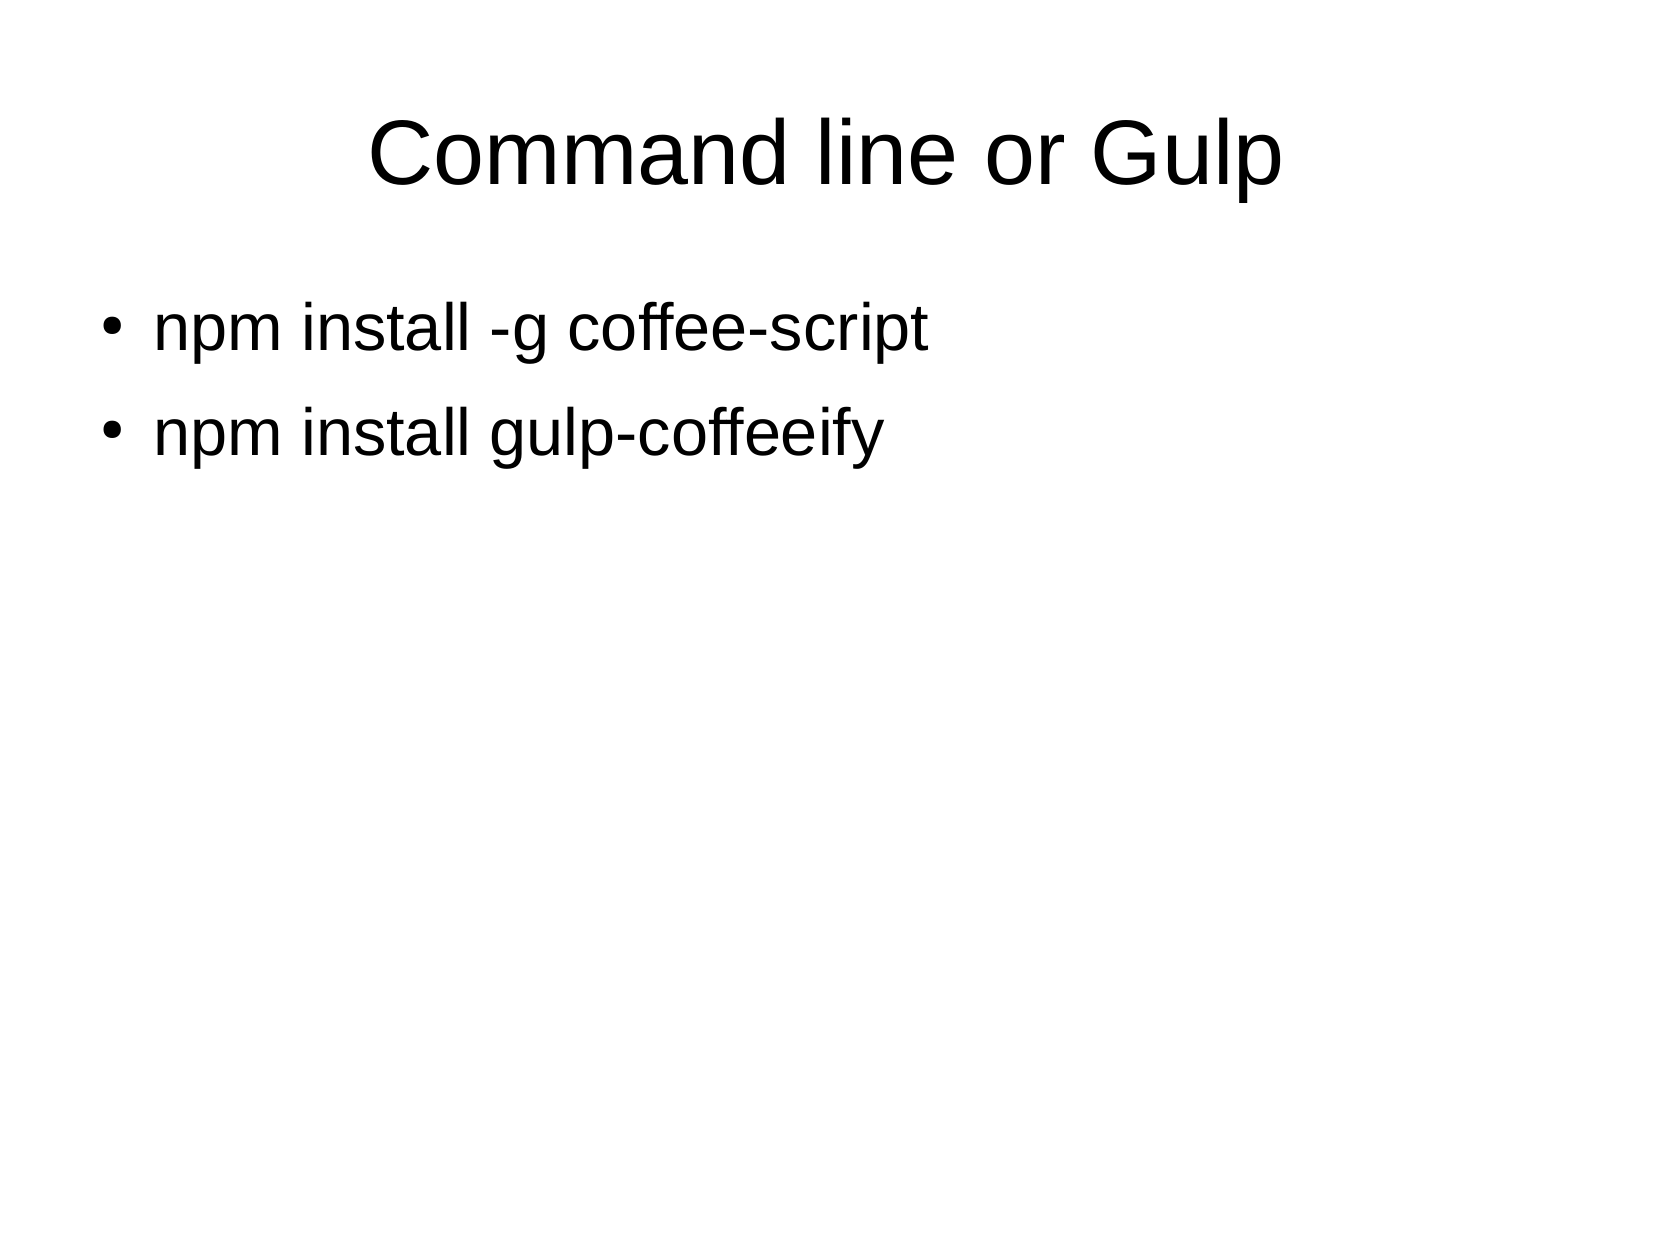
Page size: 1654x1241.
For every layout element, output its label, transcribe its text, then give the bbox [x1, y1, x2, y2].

list npm install -g coffee-script npm install gulp-coffeeify [82, 290, 1571, 1010]
title Command line or Gulp [82, 49, 1571, 257]
